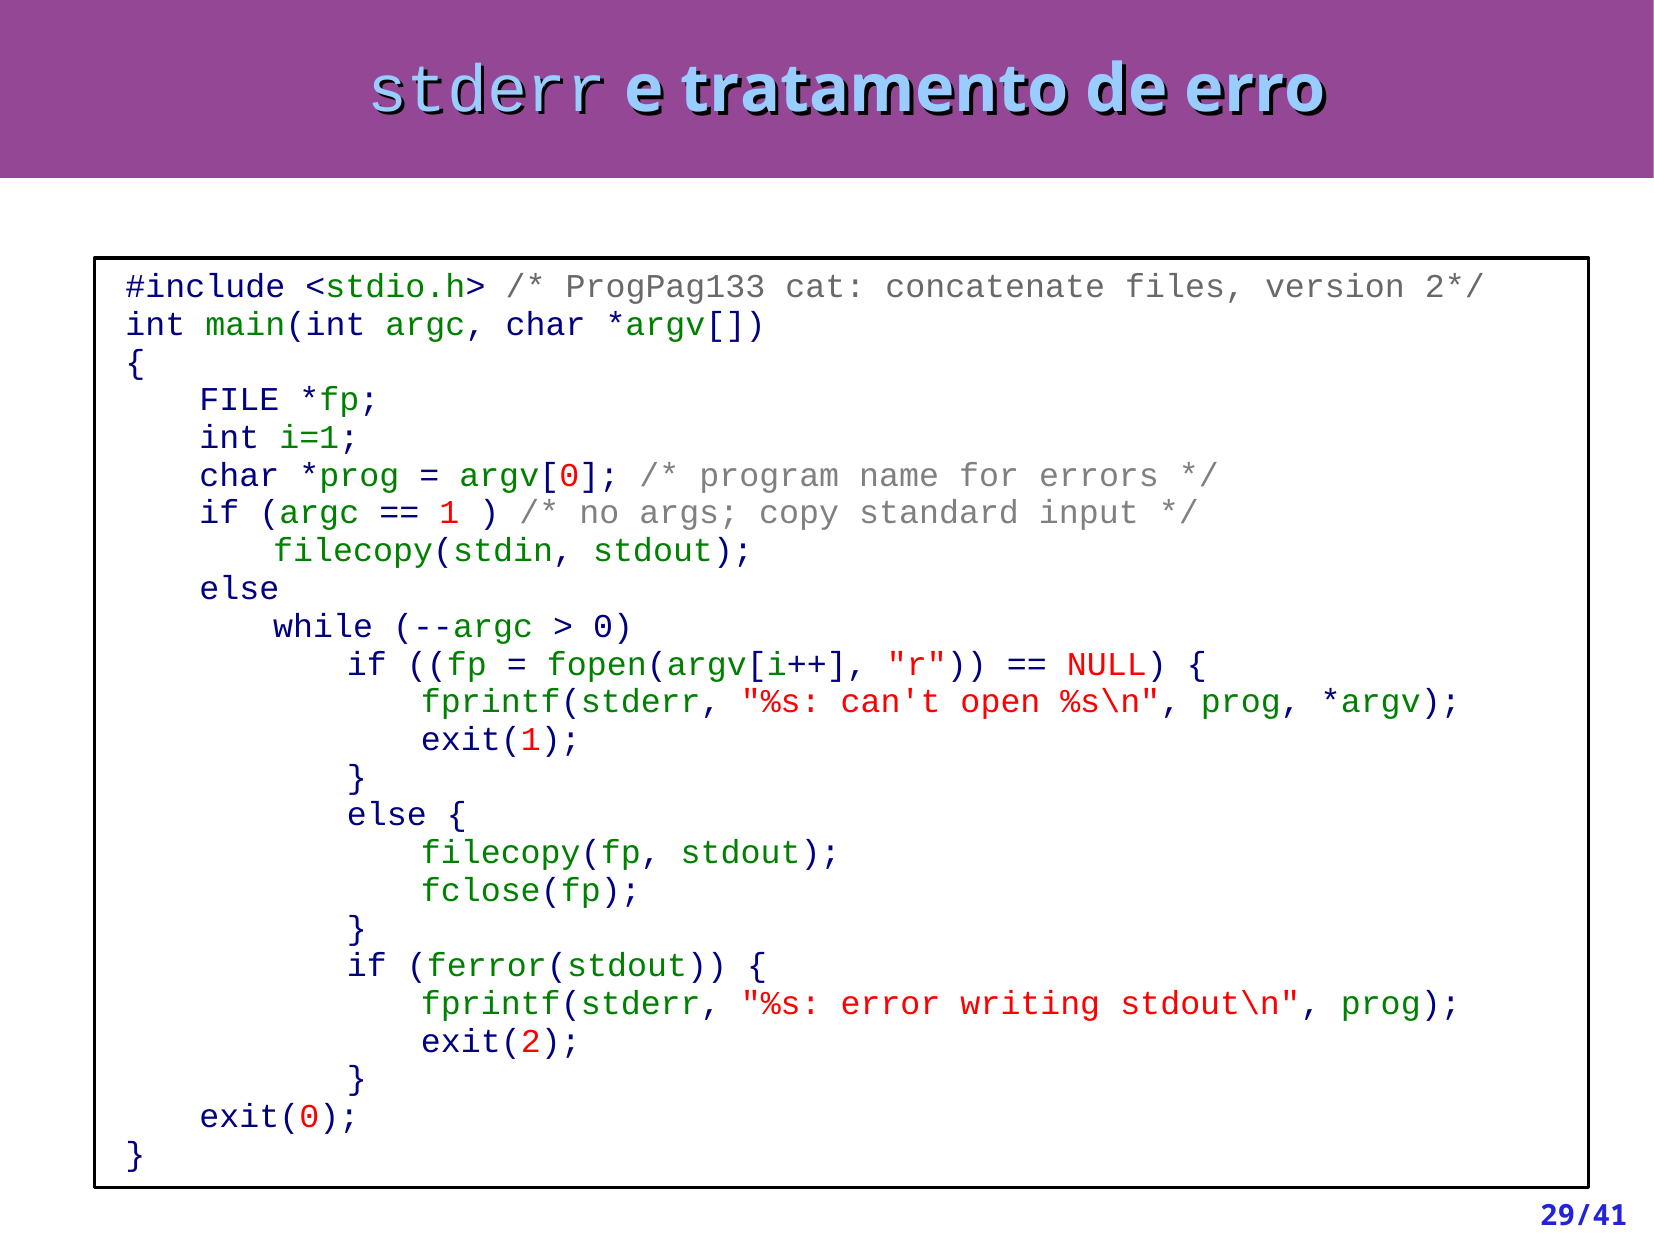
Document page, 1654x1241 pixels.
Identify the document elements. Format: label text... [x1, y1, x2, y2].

text_box #include <stdio.h> /* ProgPag133 cat: concatenate files, version 2*/ int main(int argc, char *argv[]) { FILE *fp; int i=1; char *prog = argv[0]; /* program name for errors */ if (argc == 1 ) /* no args; copy standard input */ filecopy(stdin, stdout); else while (--argc > 0) if ((fp = fopen(argv[i++], "r")) == NULL) { fprintf(stderr, "%s: can't open %s\n", prog, *argv); exit(1); } else { filecopy(fp, stdout); fclose(fp); } if (ferror(stdout)) { fprintf(stderr, "%s: error writing stdout\n", prog); exit(2); } exit(0); } [94, 258, 1589, 1188]
title stderr e tratamento de erro [0, 0, 1654, 175]
